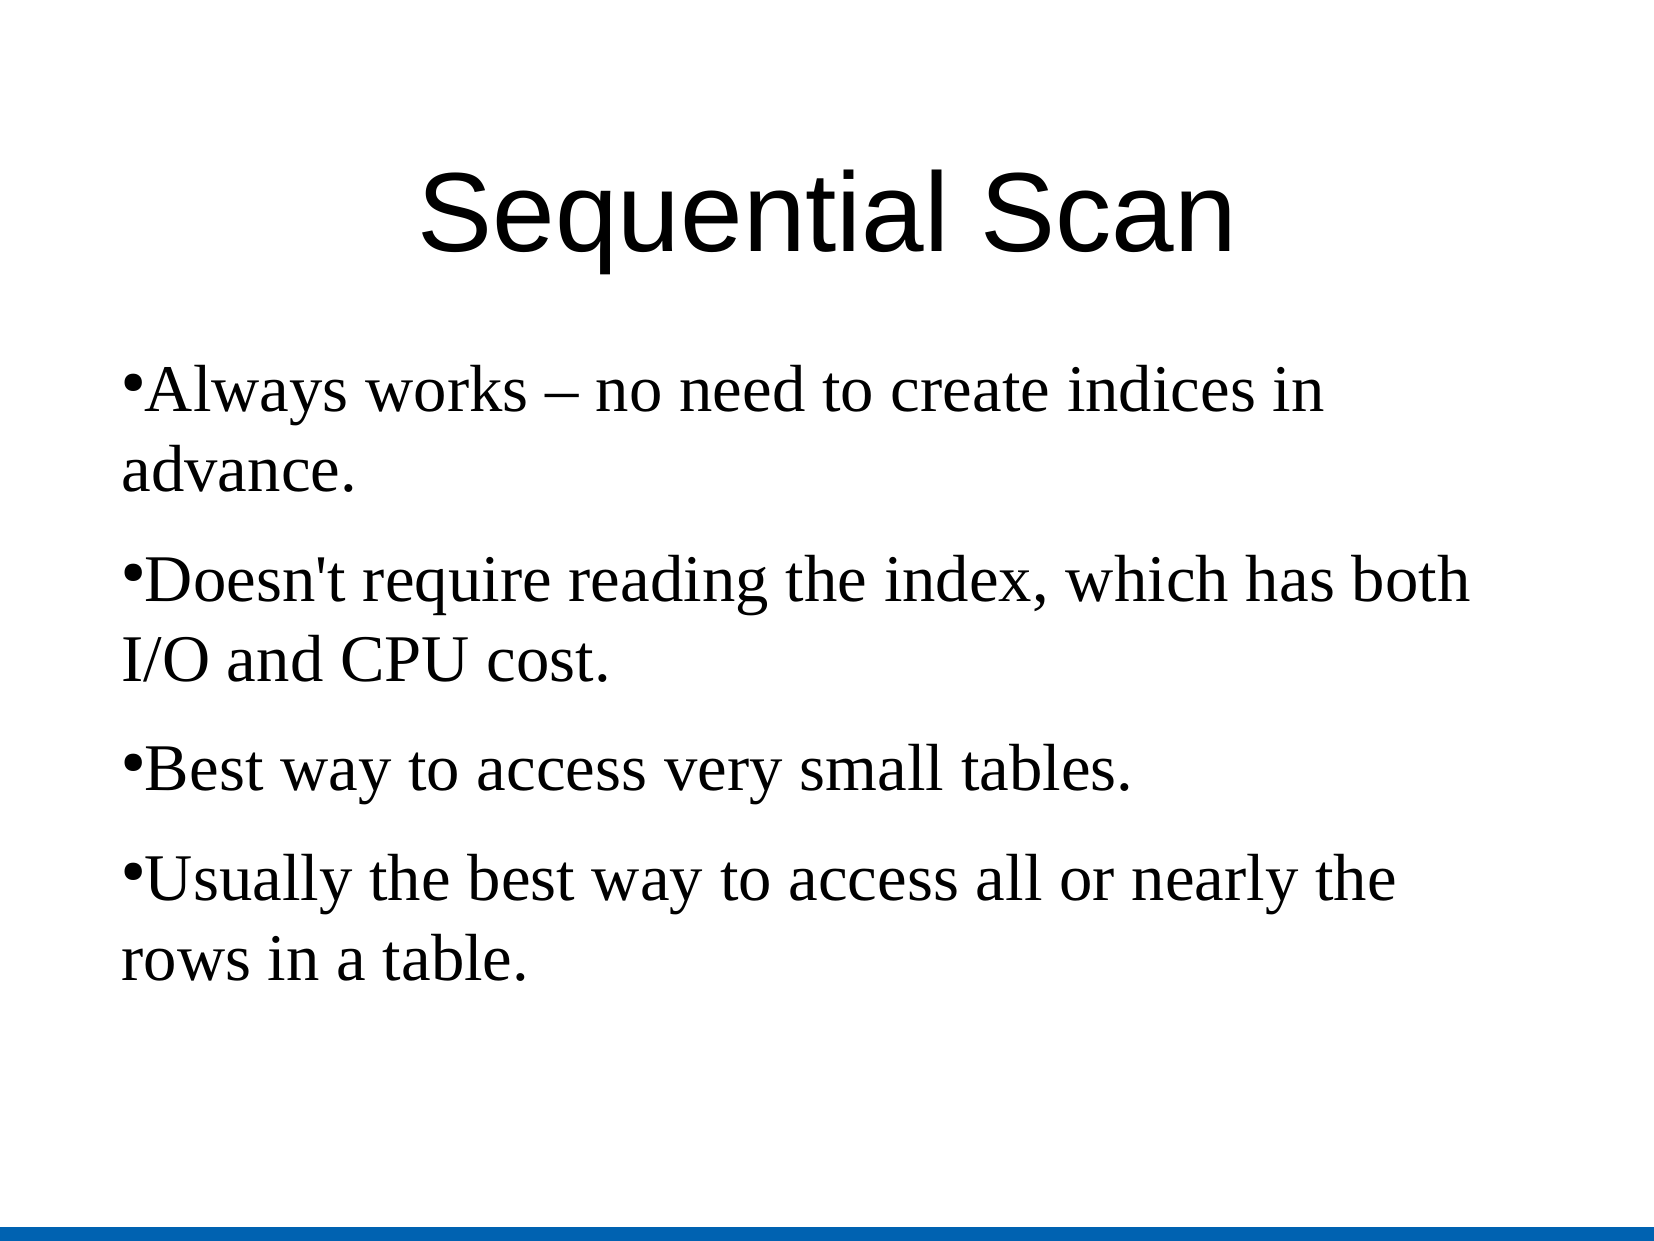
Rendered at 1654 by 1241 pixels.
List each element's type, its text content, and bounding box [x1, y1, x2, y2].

title Sequential Scan [121, 102, 1533, 311]
list Always works – no need to create indices in advance. Doesn't require reading the index, which has both I/O and CPU cost. Best way to access very small tables. Usually the best way to access all or nearly the rows in a table. [121, 344, 1533, 1127]
